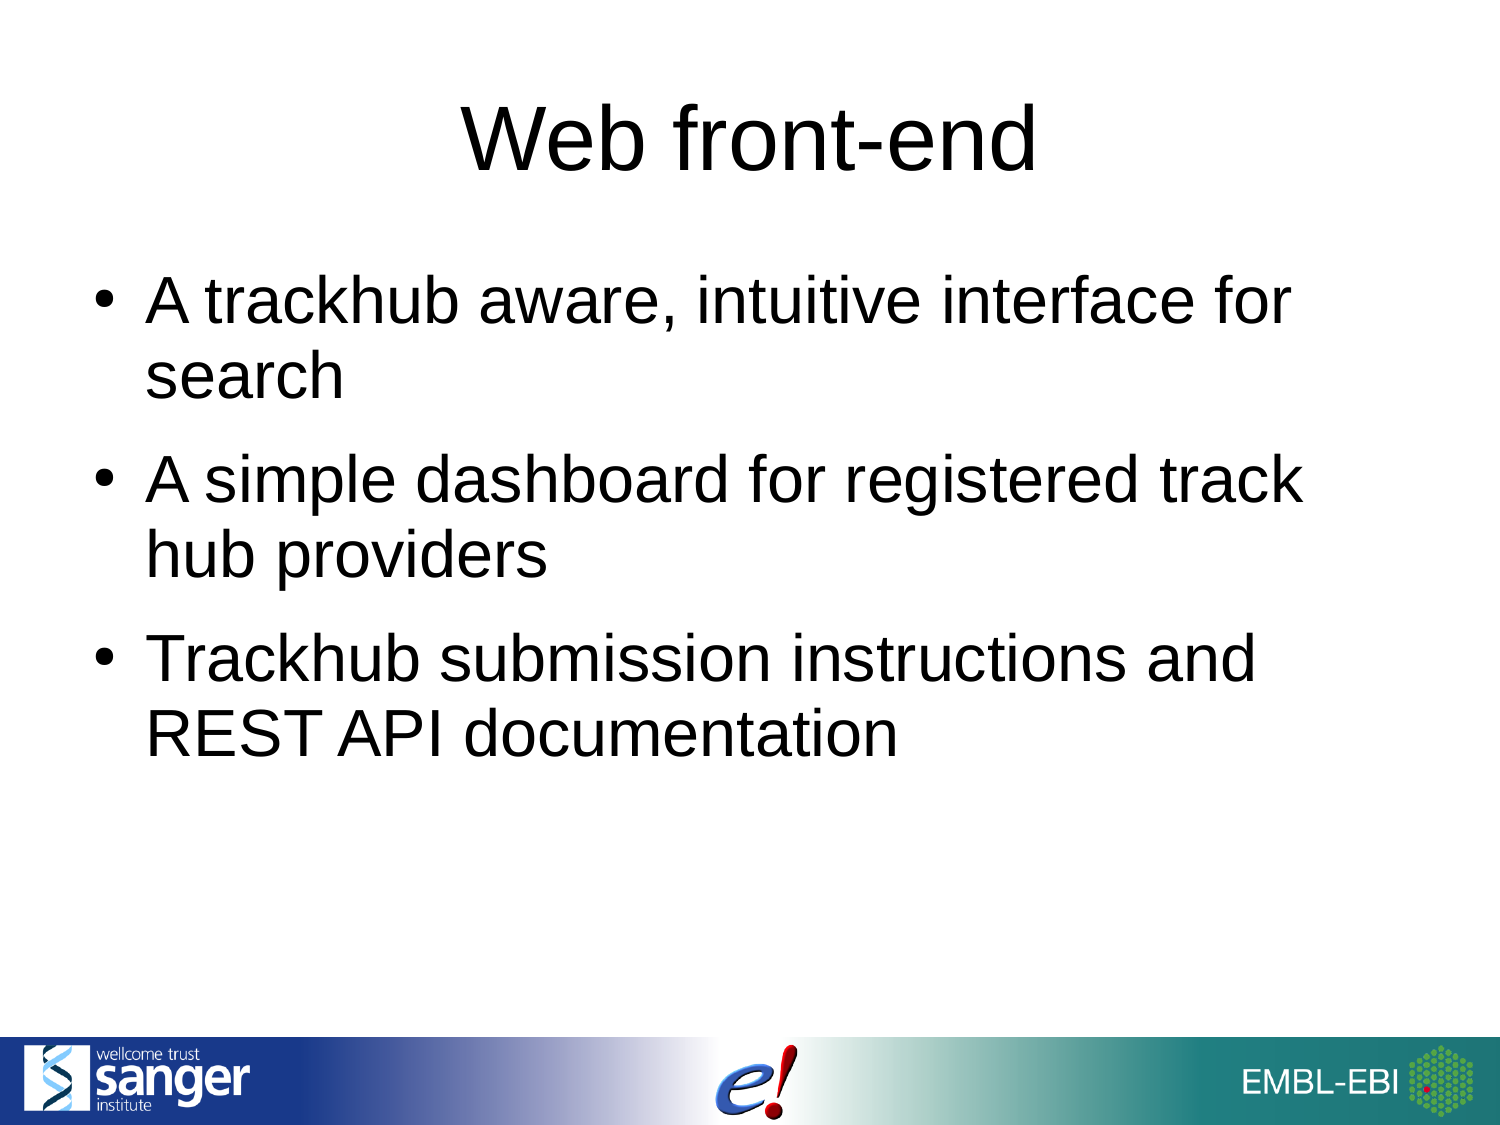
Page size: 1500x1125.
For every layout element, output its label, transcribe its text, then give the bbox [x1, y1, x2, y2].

picture [0, 1037, 1500, 1125]
title Web front-end [75, 44, 1425, 233]
list A trackhub aware, intuitive interface for search A simple dashboard for registered track hub providers Trackhub submission instructions and REST API documentation [75, 263, 1395, 916]
